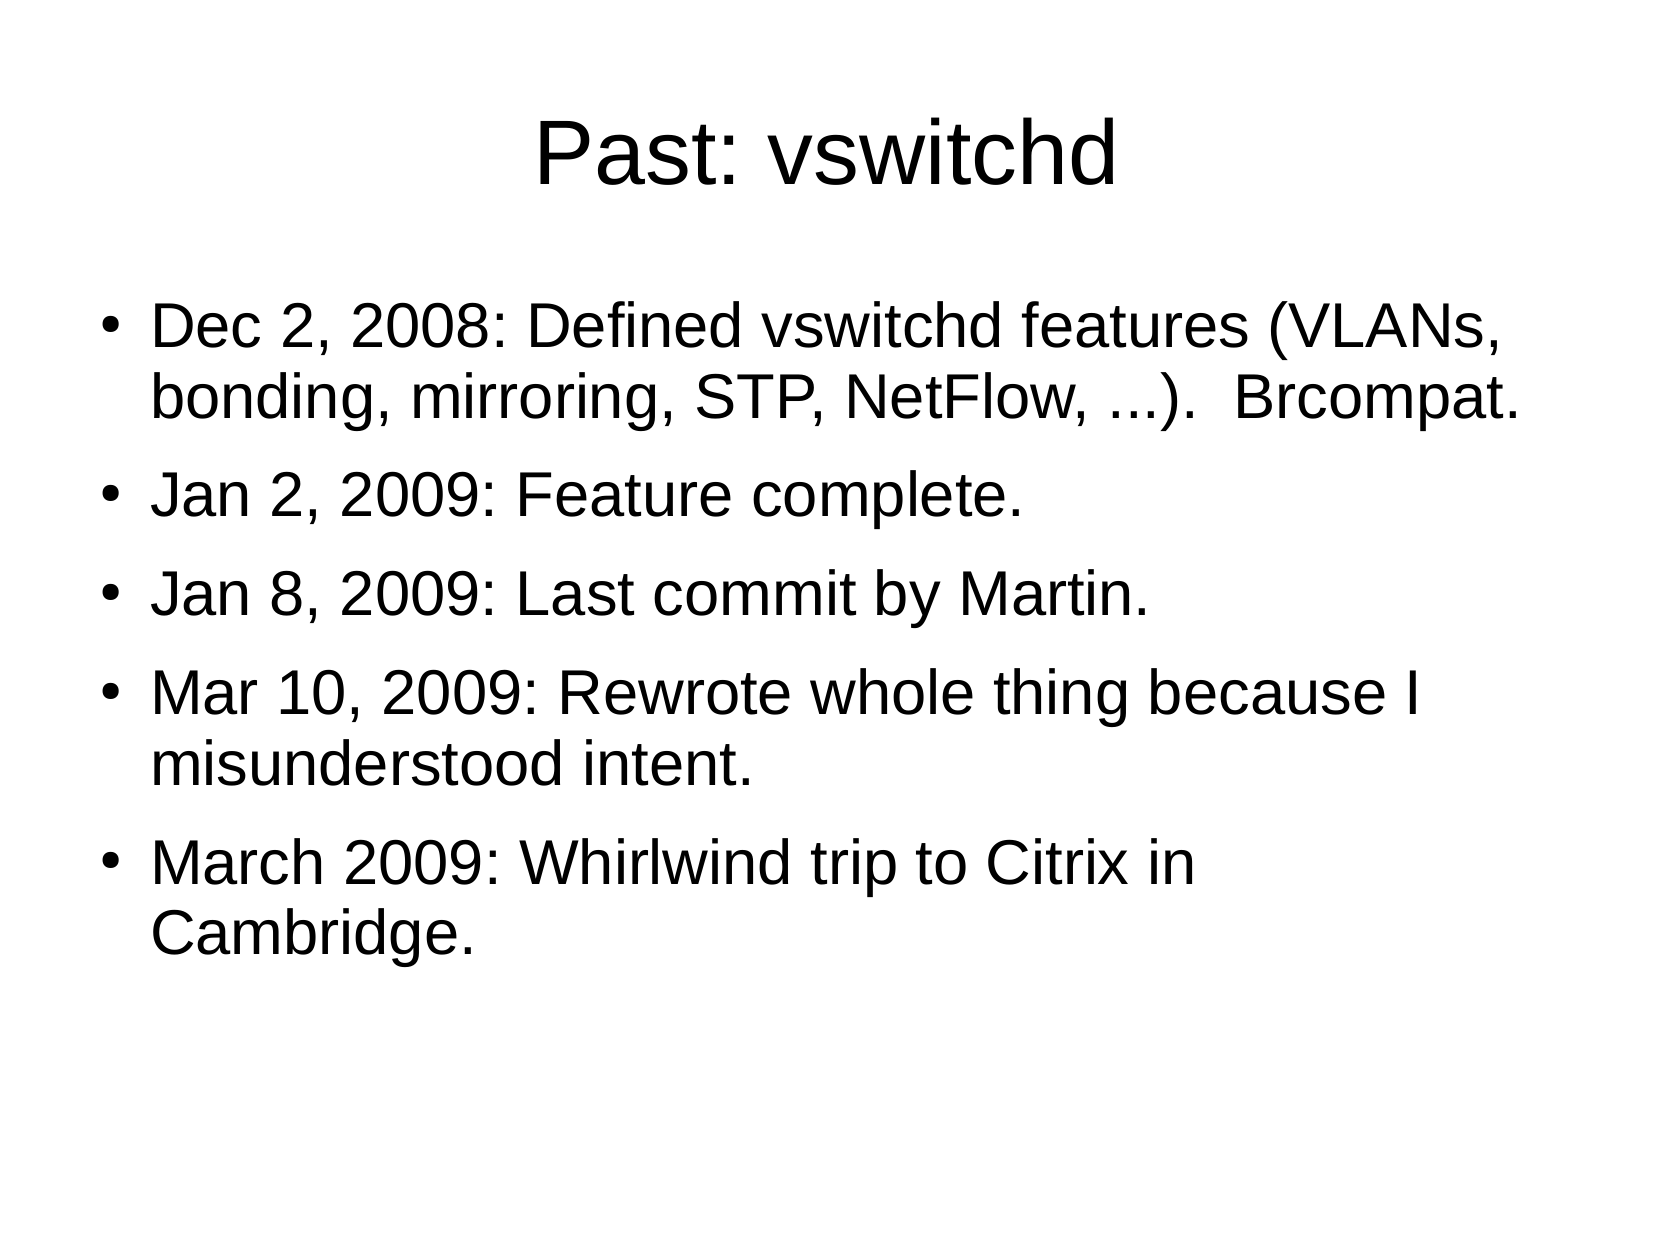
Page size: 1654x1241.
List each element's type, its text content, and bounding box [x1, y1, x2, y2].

title Past: vswitchd [82, 49, 1571, 257]
list Dec 2, 2008: Defined vswitchd features (VLANs, bonding, mirroring, STP, NetFlow, ...). Brcompat. Jan 2, 2009: Feature complete. Jan 8, 2009: Last commit by Martin. Mar 10, 2009: Rewrote whole thing because I misunderstood intent. March 2009: Whirlwind trip to Citrix in Cambridge. [82, 290, 1538, 1010]
